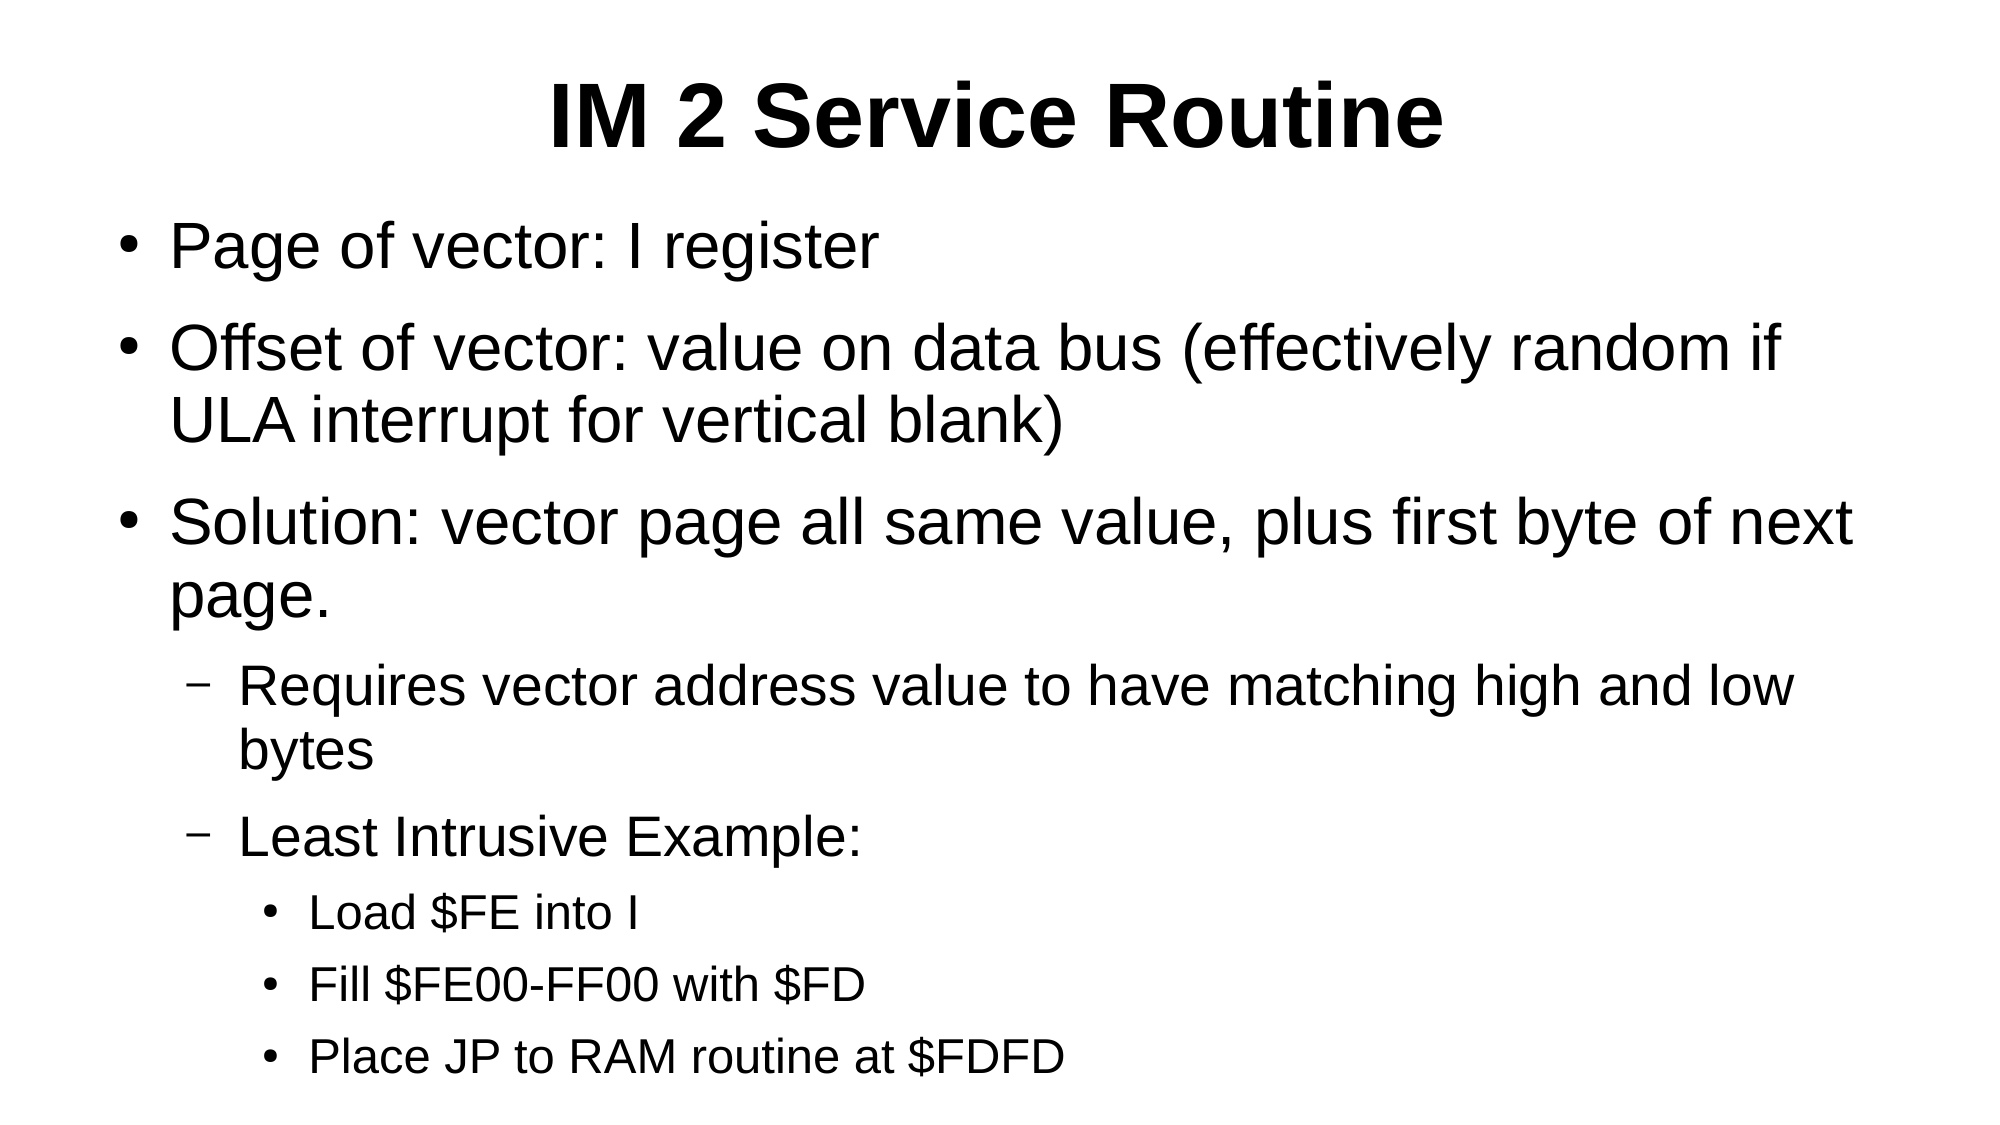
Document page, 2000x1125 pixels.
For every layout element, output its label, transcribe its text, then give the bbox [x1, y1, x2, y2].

list Page of vector: I register Offset of vector: value on data bus (effectively random if ULA interrupt for vertical blank) Solution: vector page all same value, plus first byte of next page. Requires vector address value to have matching high and low bytes Least Intrusive Example: Load $FE into I Fill $FE00-FF00 with $FD Place JP to RAM routine at $FDFD [99, 209, 1921, 1096]
title IM 2 Service Routine [90, 6, 1906, 225]
